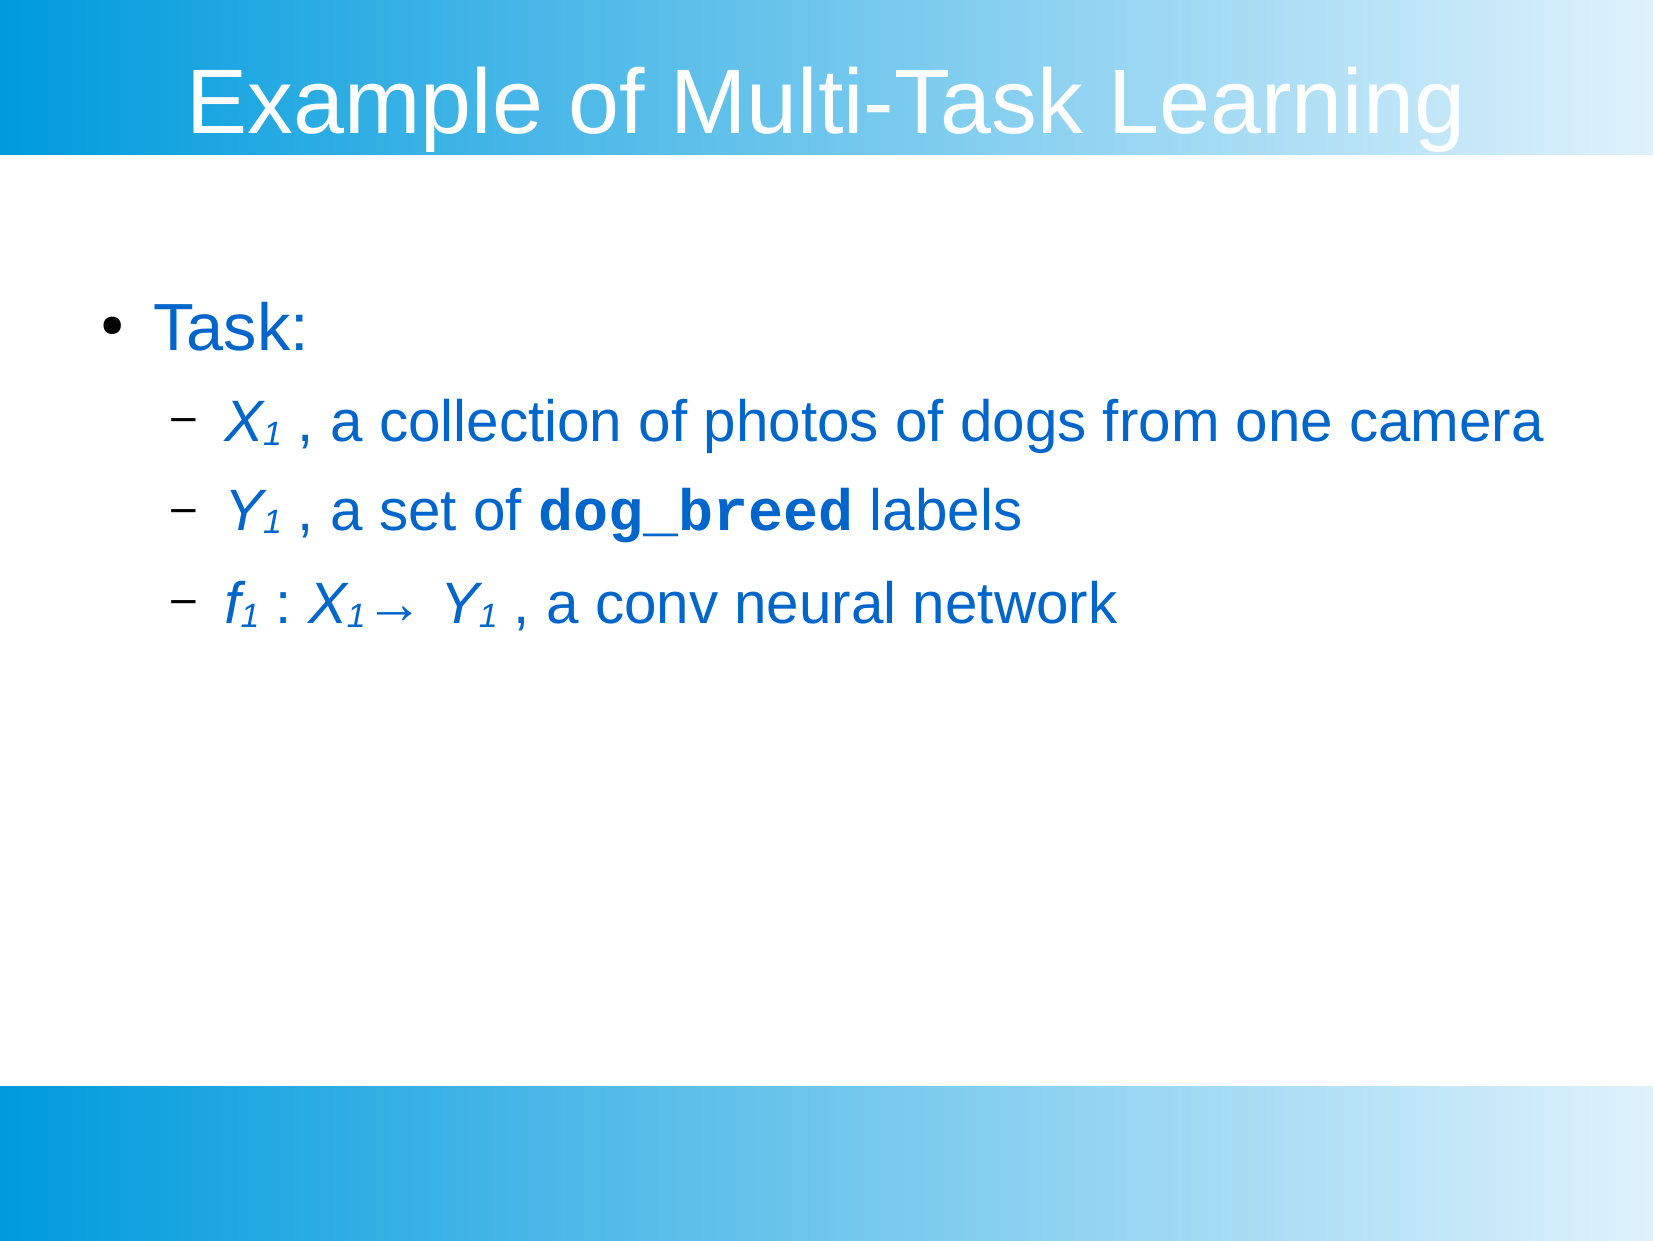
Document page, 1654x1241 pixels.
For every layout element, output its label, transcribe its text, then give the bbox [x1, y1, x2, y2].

title Example of Multi-Task Learning [82, 49, 1571, 155]
list Task: X1 , a collection of photos of dogs from one camera Y1 , a set of dog_breed labels f1 : X1→ Y1 , a conv neural network [82, 290, 1571, 1010]
